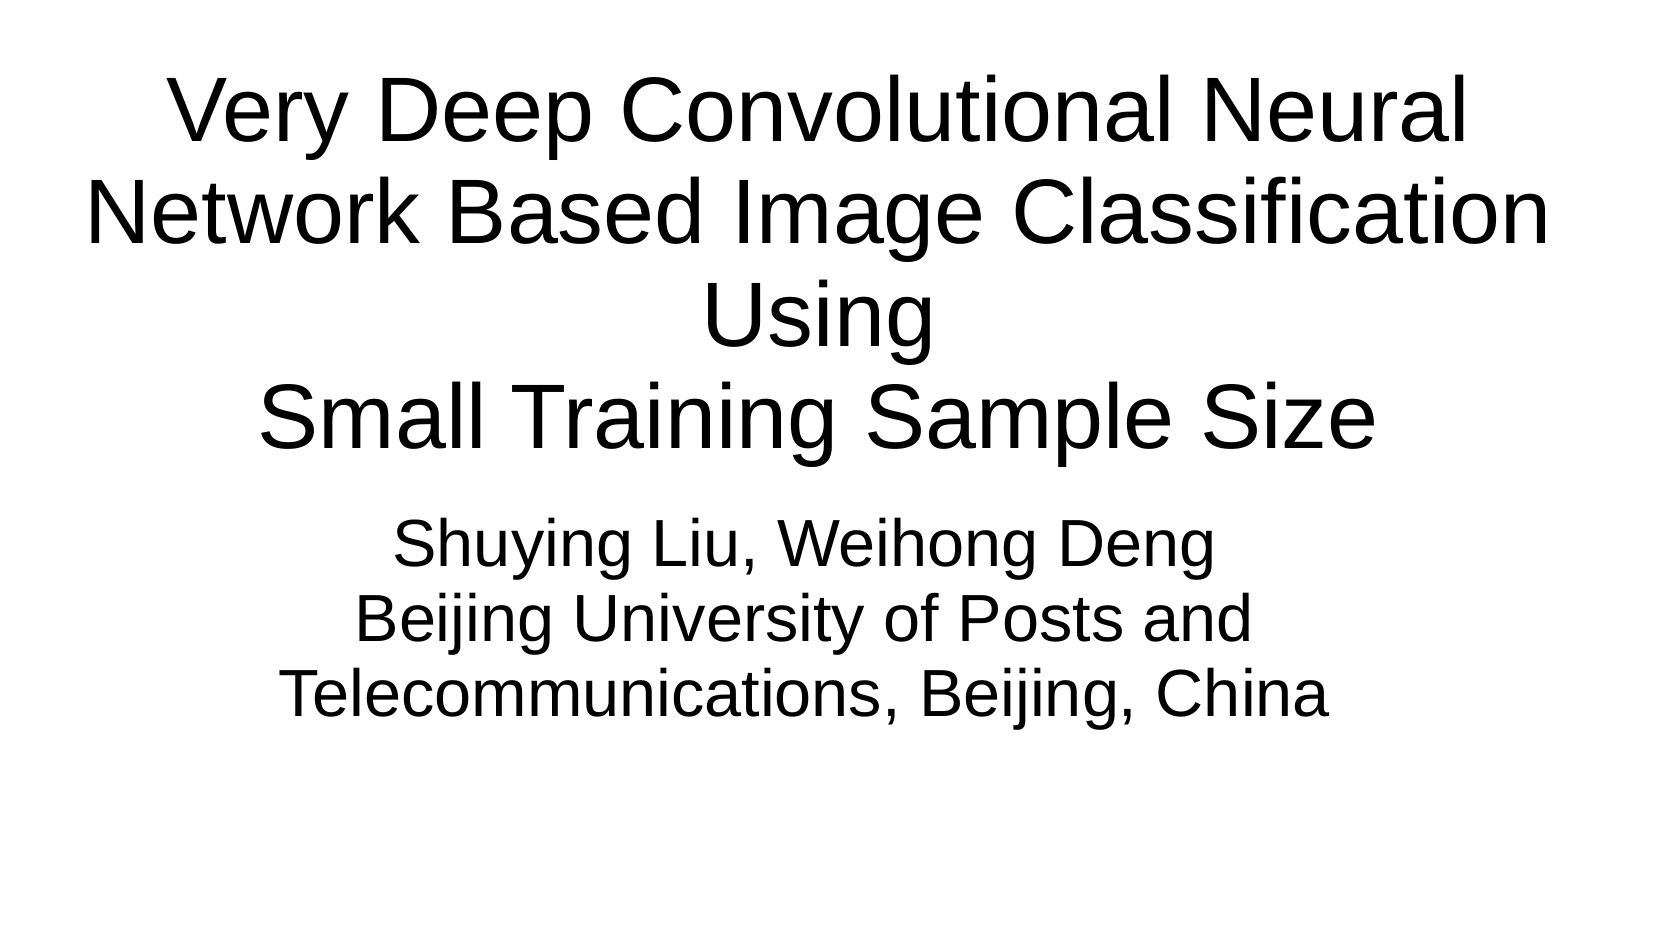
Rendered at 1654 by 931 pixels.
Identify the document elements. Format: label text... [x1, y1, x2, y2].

subtitle Shuying Liu, Weihong Deng Beijing University of Posts and Telecommunications, Beijing, China [124, 510, 1486, 728]
title Very Deep Convolutional Neural Network Based Image Classification Using Small Training Sample Size [75, 91, 1564, 436]
